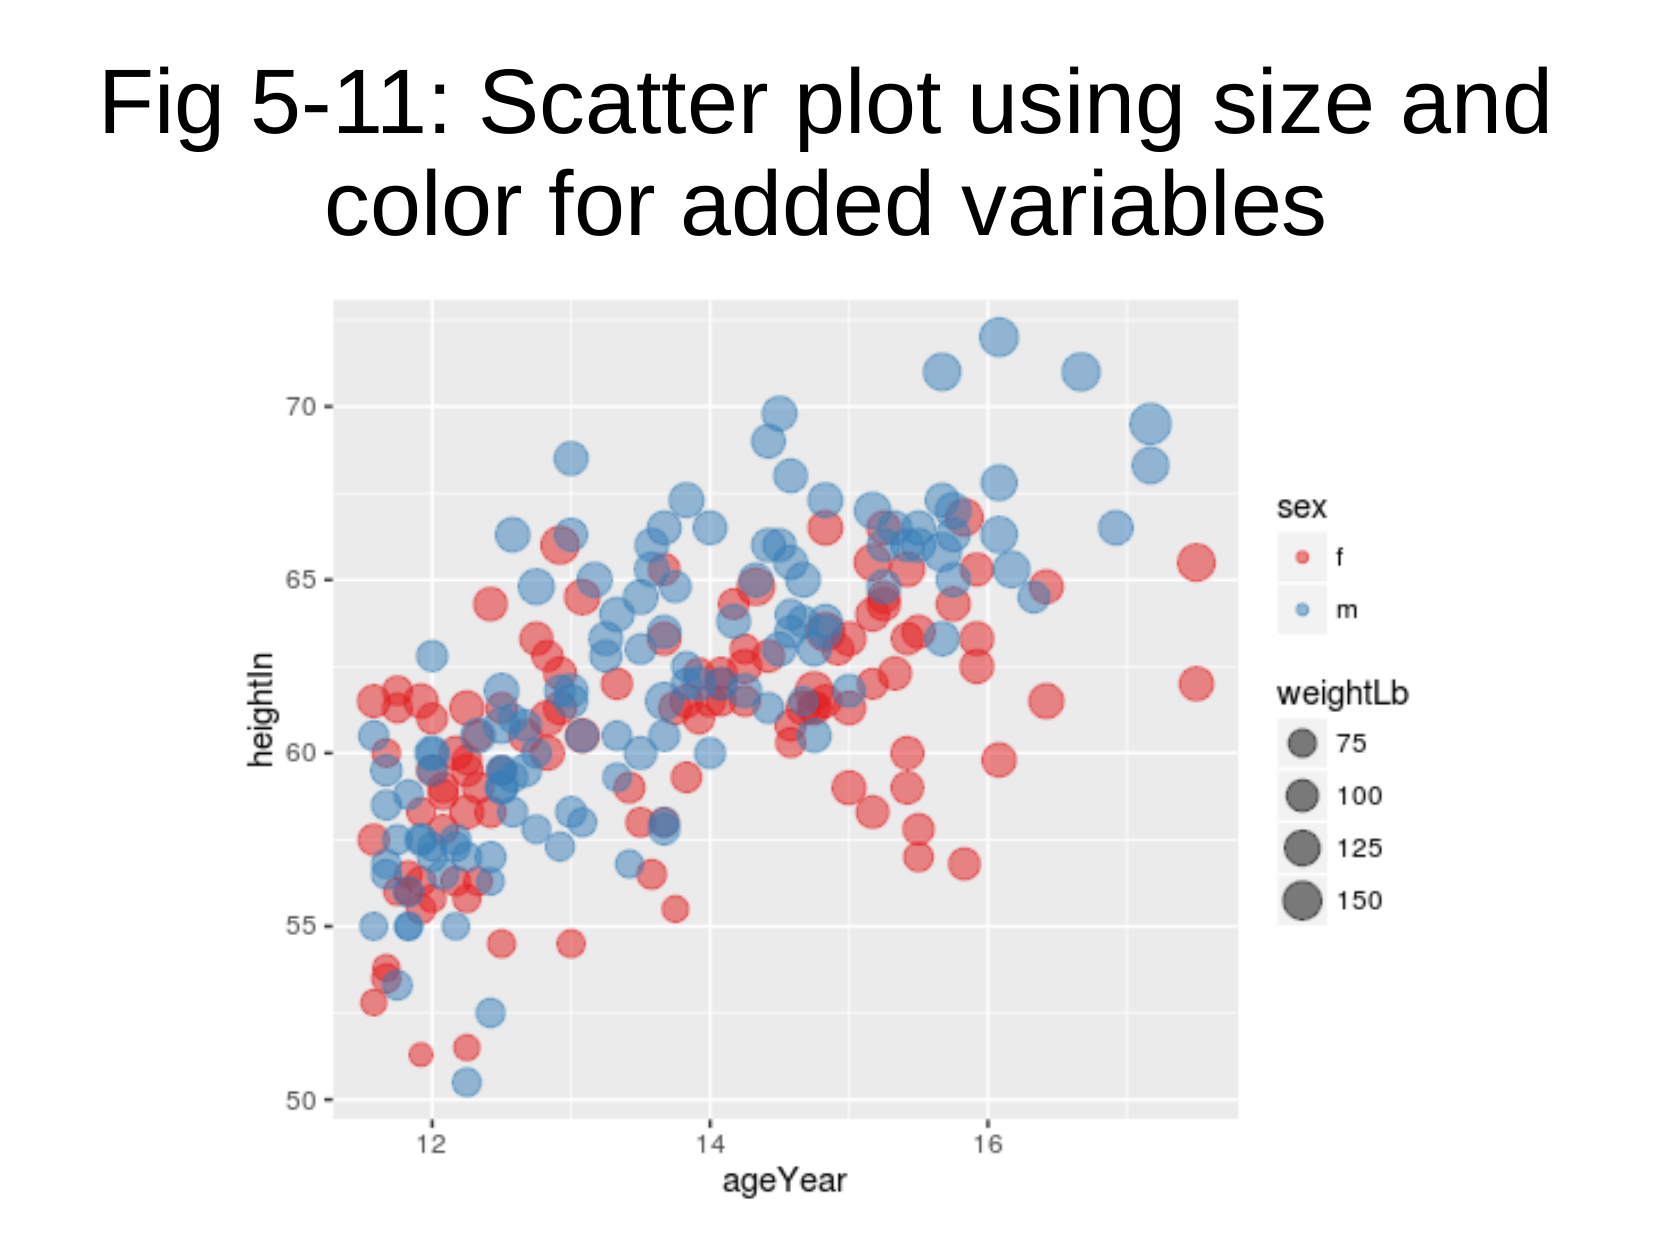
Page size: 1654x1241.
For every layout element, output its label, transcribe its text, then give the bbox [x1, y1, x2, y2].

title Fig 5-11: Scatter plot using size and color for added variables [82, 49, 1571, 257]
picture [225, 284, 1464, 1215]
